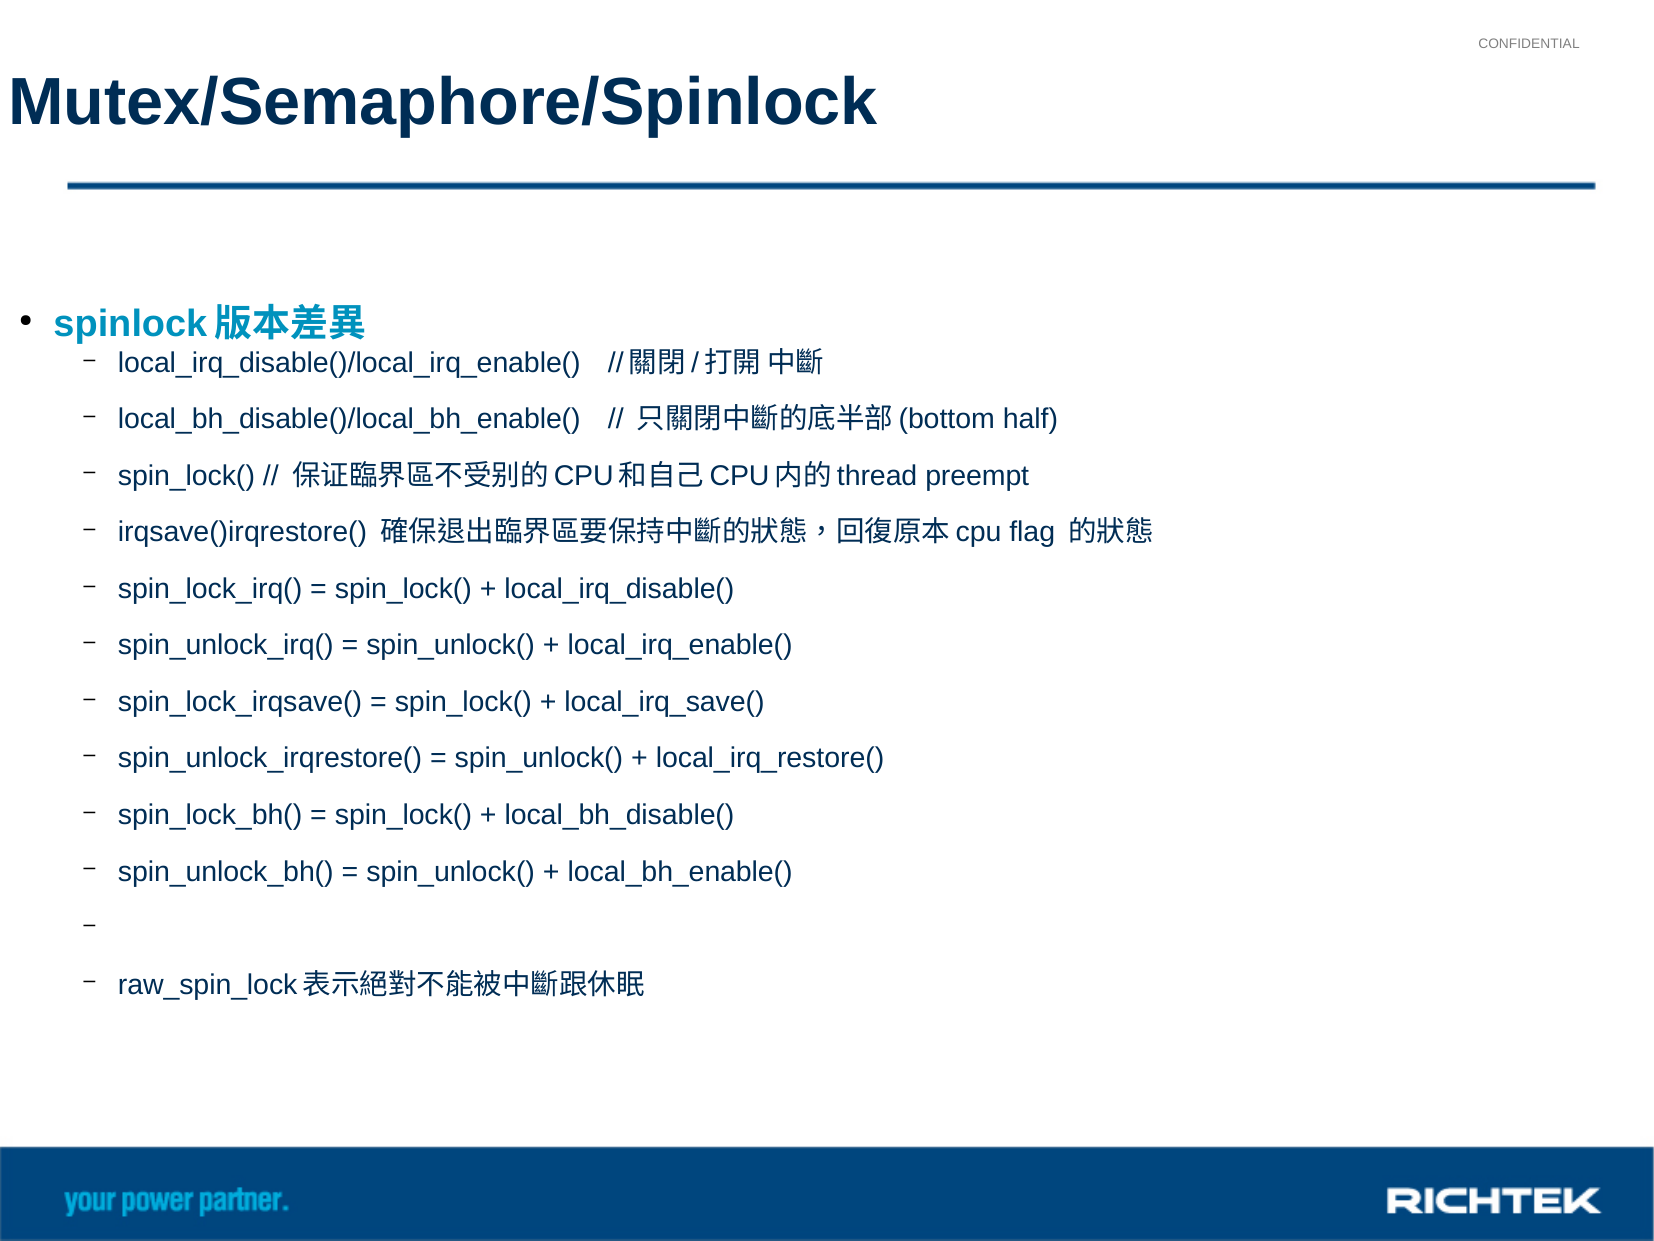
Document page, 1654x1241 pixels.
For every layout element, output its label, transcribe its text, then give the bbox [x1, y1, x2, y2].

list spinlock版本差異 local_irq_disable()/local_irq_enable() //關閉/打開 中斷 local_bh_disable()/local_bh_enable() // 只關閉中斷的底半部(bottom half) spin_lock() // 保证臨界區不受别的CPU和自己CPU内的thread preempt irqsave()irqrestore() 確保退出臨界區要保持中斷的狀態，回復原本cpu flag 的狀態 spin_lock_irq() = spin_lock() + local_irq_disable() spin_unlock_irq() = spin_unlock() + local_irq_enable() spin_lock_irqsave() = spin_lock() + local_irq_save() spin_unlock_irqrestore() = spin_unlock() + local_irq_restore() spin_lock_bh() = spin_lock() + local_bh_disable() spin_unlock_bh() = spin_unlock() + local_bh_enable() raw_spin_lock表示絕對不能被中斷跟休眠 [0, 290, 1489, 1010]
title Mutex/Semaphore/Spinlock [0, 49, 1489, 257]
